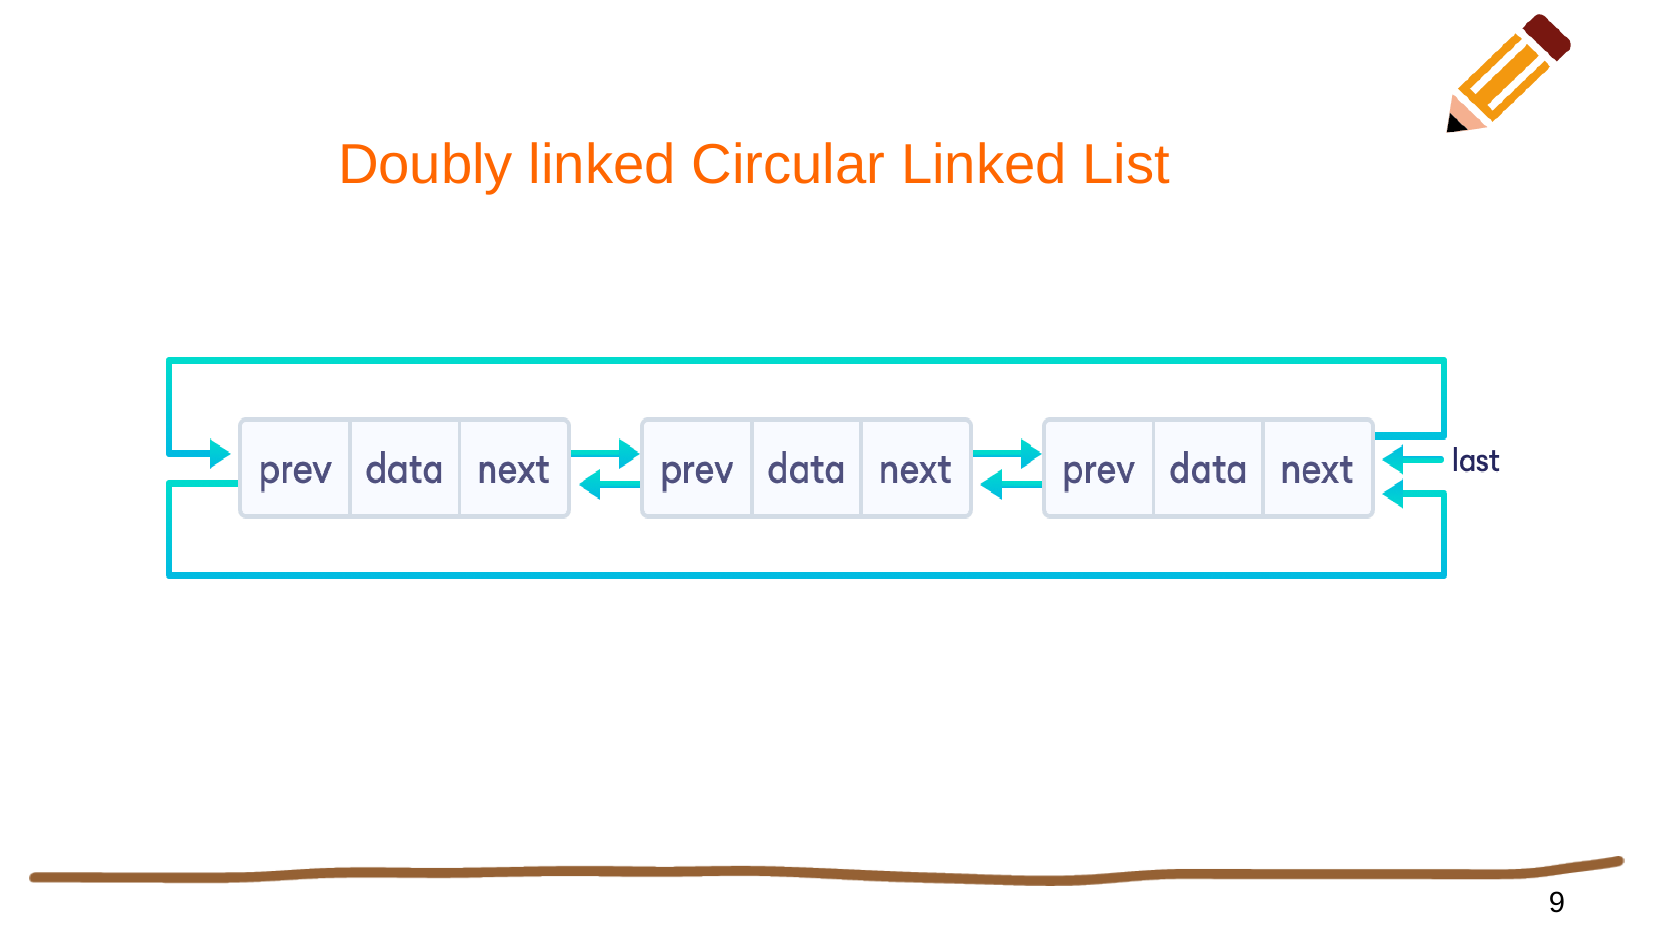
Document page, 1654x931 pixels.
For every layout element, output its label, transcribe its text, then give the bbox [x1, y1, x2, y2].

picture [1446, 14, 1571, 133]
picture [88, 262, 1576, 670]
title Doubly linked Circular Linked List [75, 112, 1434, 216]
picture [29, 856, 1625, 886]
